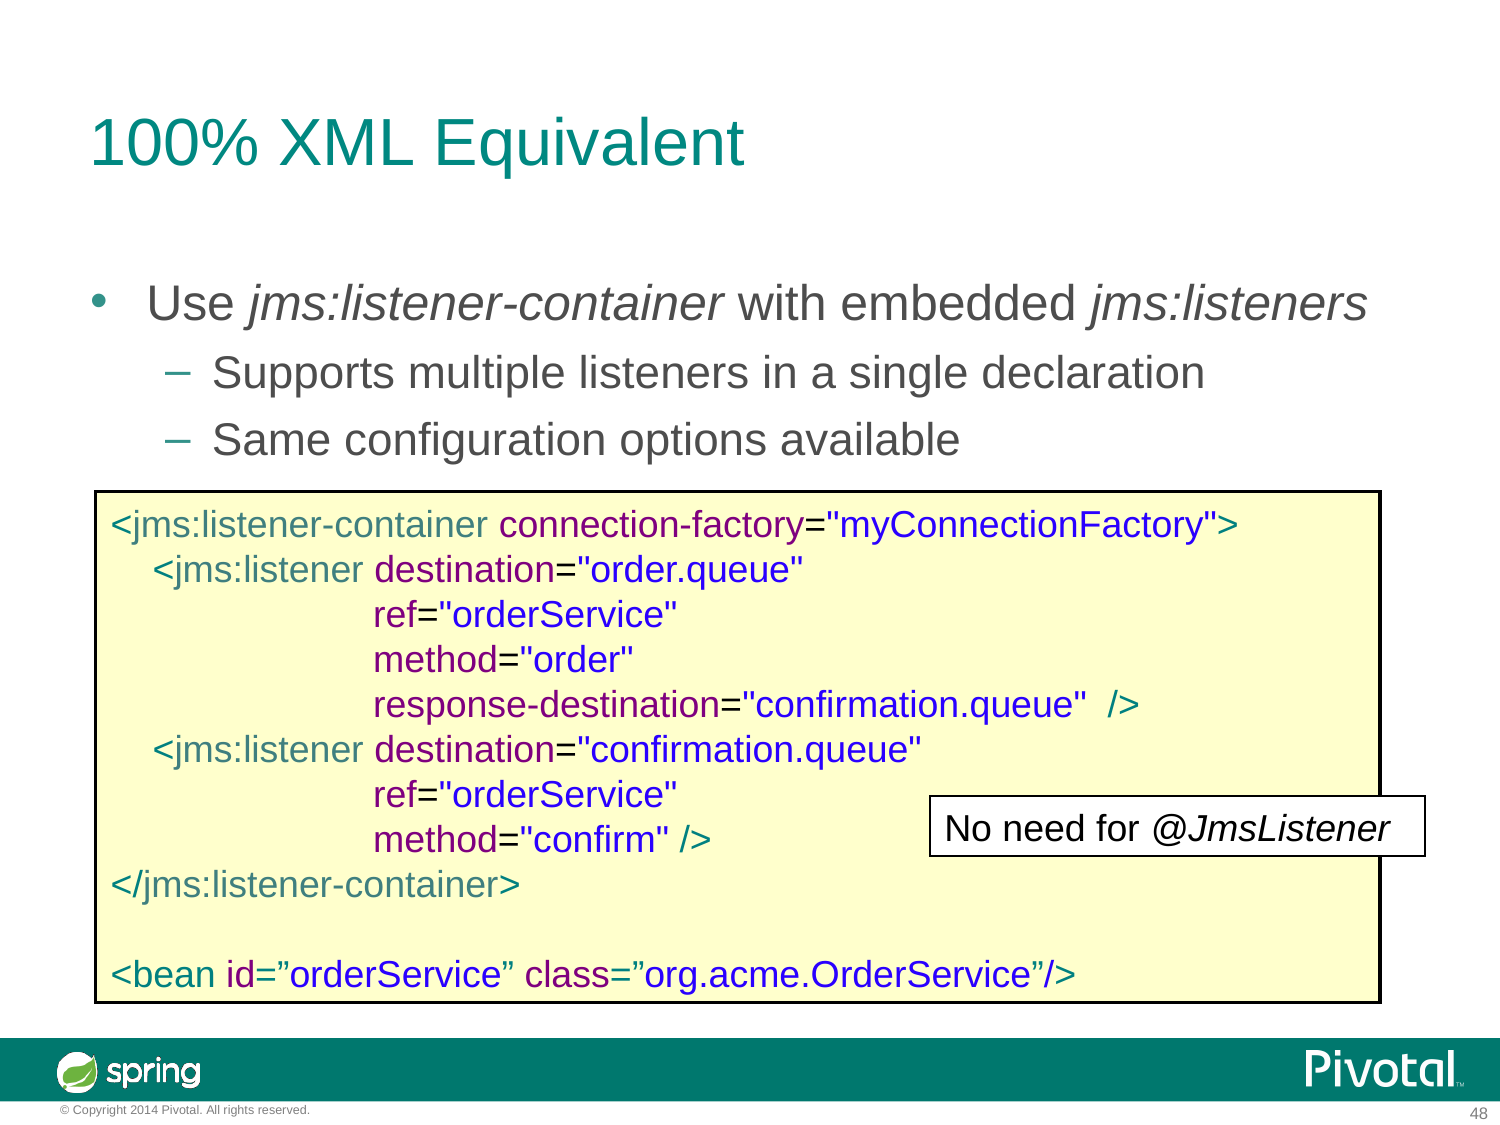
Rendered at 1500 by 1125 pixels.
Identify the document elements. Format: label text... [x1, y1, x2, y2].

text_box <jms:listener-container connection-factory="myConnectionFactory"> <jms:listener destination="order.queue" ref="orderService" method="order" response-destination="confirmation.queue" /> <jms:listener destination="confirmation.queue" ref="orderService" method="confirm" /> </jms:listener-container> <bean id=”orderService” class=”org.acme.OrderService”/> [95, 491, 1381, 1003]
picture [1306, 1050, 1464, 1087]
list Use jms:listener-container with embedded jms:listeners Supports multiple listeners in a single declaration Same configuration options available [75, 262, 1426, 1005]
title 100% XML Equivalent [75, 44, 1426, 233]
text_box No need for @JmsListener [929, 795, 1426, 857]
picture [32, 1041, 210, 1103]
